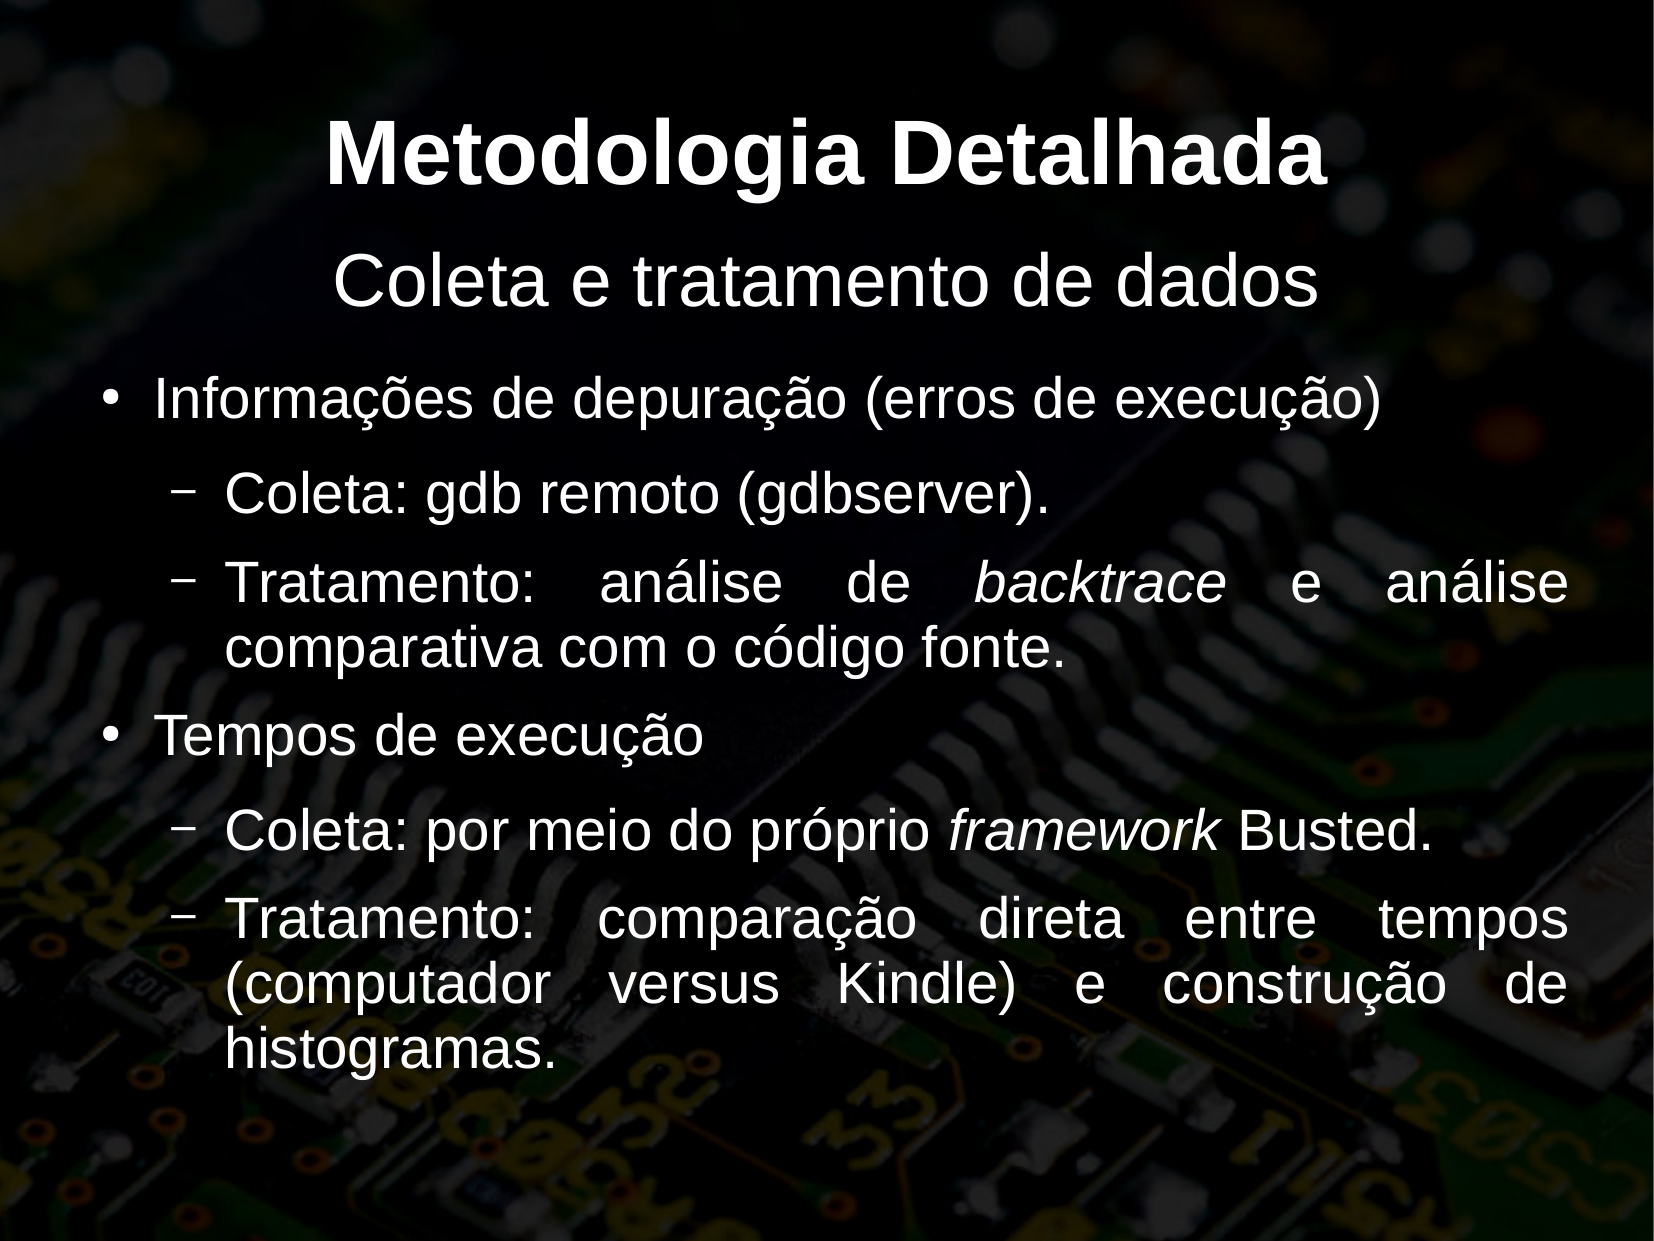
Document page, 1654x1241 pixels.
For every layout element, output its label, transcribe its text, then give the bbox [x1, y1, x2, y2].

title Coleta e tratamento de dados [82, 229, 1571, 331]
title Metodologia Detalhada [82, 49, 1571, 229]
picture [0, 0, 1654, 1241]
list Informações de depuração (erros de execução) Coleta: gdb remoto (gdbserver). Tratamento: análise de backtrace e análise comparativa com o código fonte. Tempos de execução Coleta: por meio do próprio framework Busted. Tratamento: comparação direta entre tempos (computador versus Kindle) e construção de histogramas. [82, 366, 1571, 1205]
